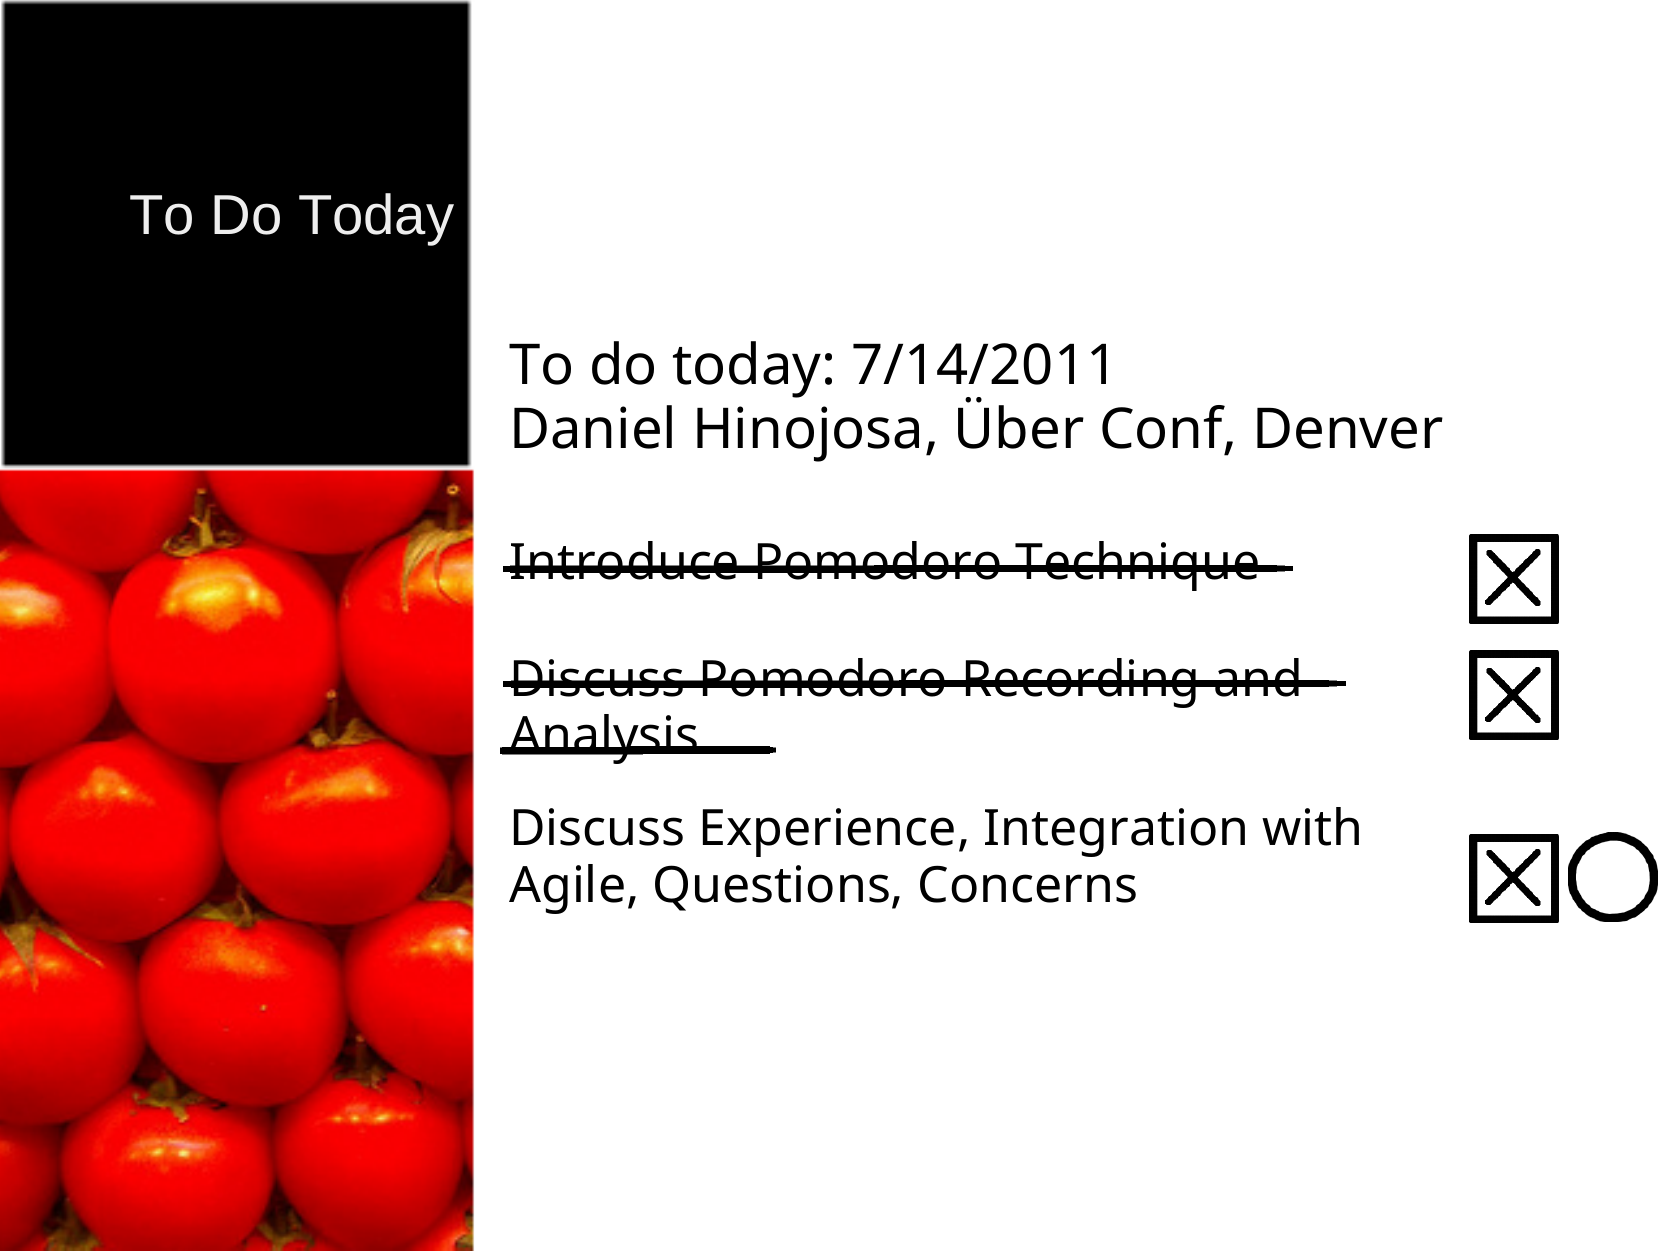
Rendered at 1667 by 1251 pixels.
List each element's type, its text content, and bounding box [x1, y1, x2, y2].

picture [0, 0, 1667, 1251]
list Introduce Pomodoro Technique [509, 534, 1403, 604]
text_box To Do Today [23, 183, 455, 248]
text_box Discuss Pomodoro Recording and Analysis [776, 650, 1462, 765]
text_box To do today: 7/14/2011 Daniel Hinojosa, Über Conf, Denver [509, 333, 1667, 462]
text_box Discuss Experience, Integration with Agile, Questions, Concerns [509, 799, 1398, 914]
